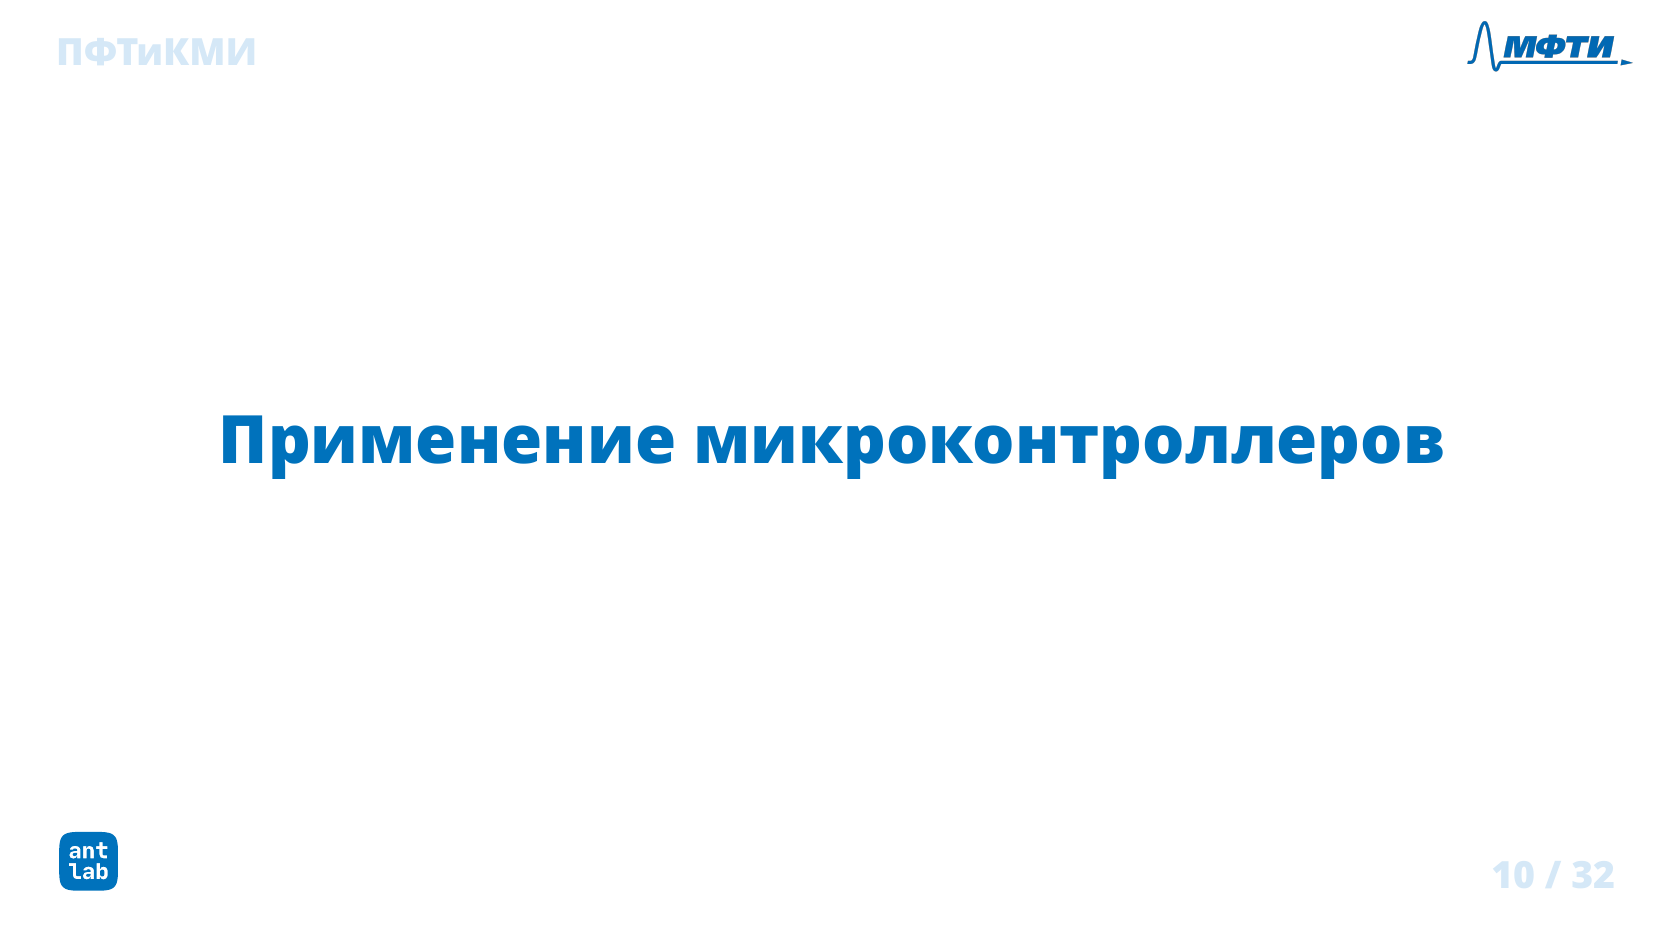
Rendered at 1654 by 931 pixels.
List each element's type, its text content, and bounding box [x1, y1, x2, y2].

title Применение микроконтроллеров [88, 359, 1577, 515]
picture [1446, 0, 1654, 93]
